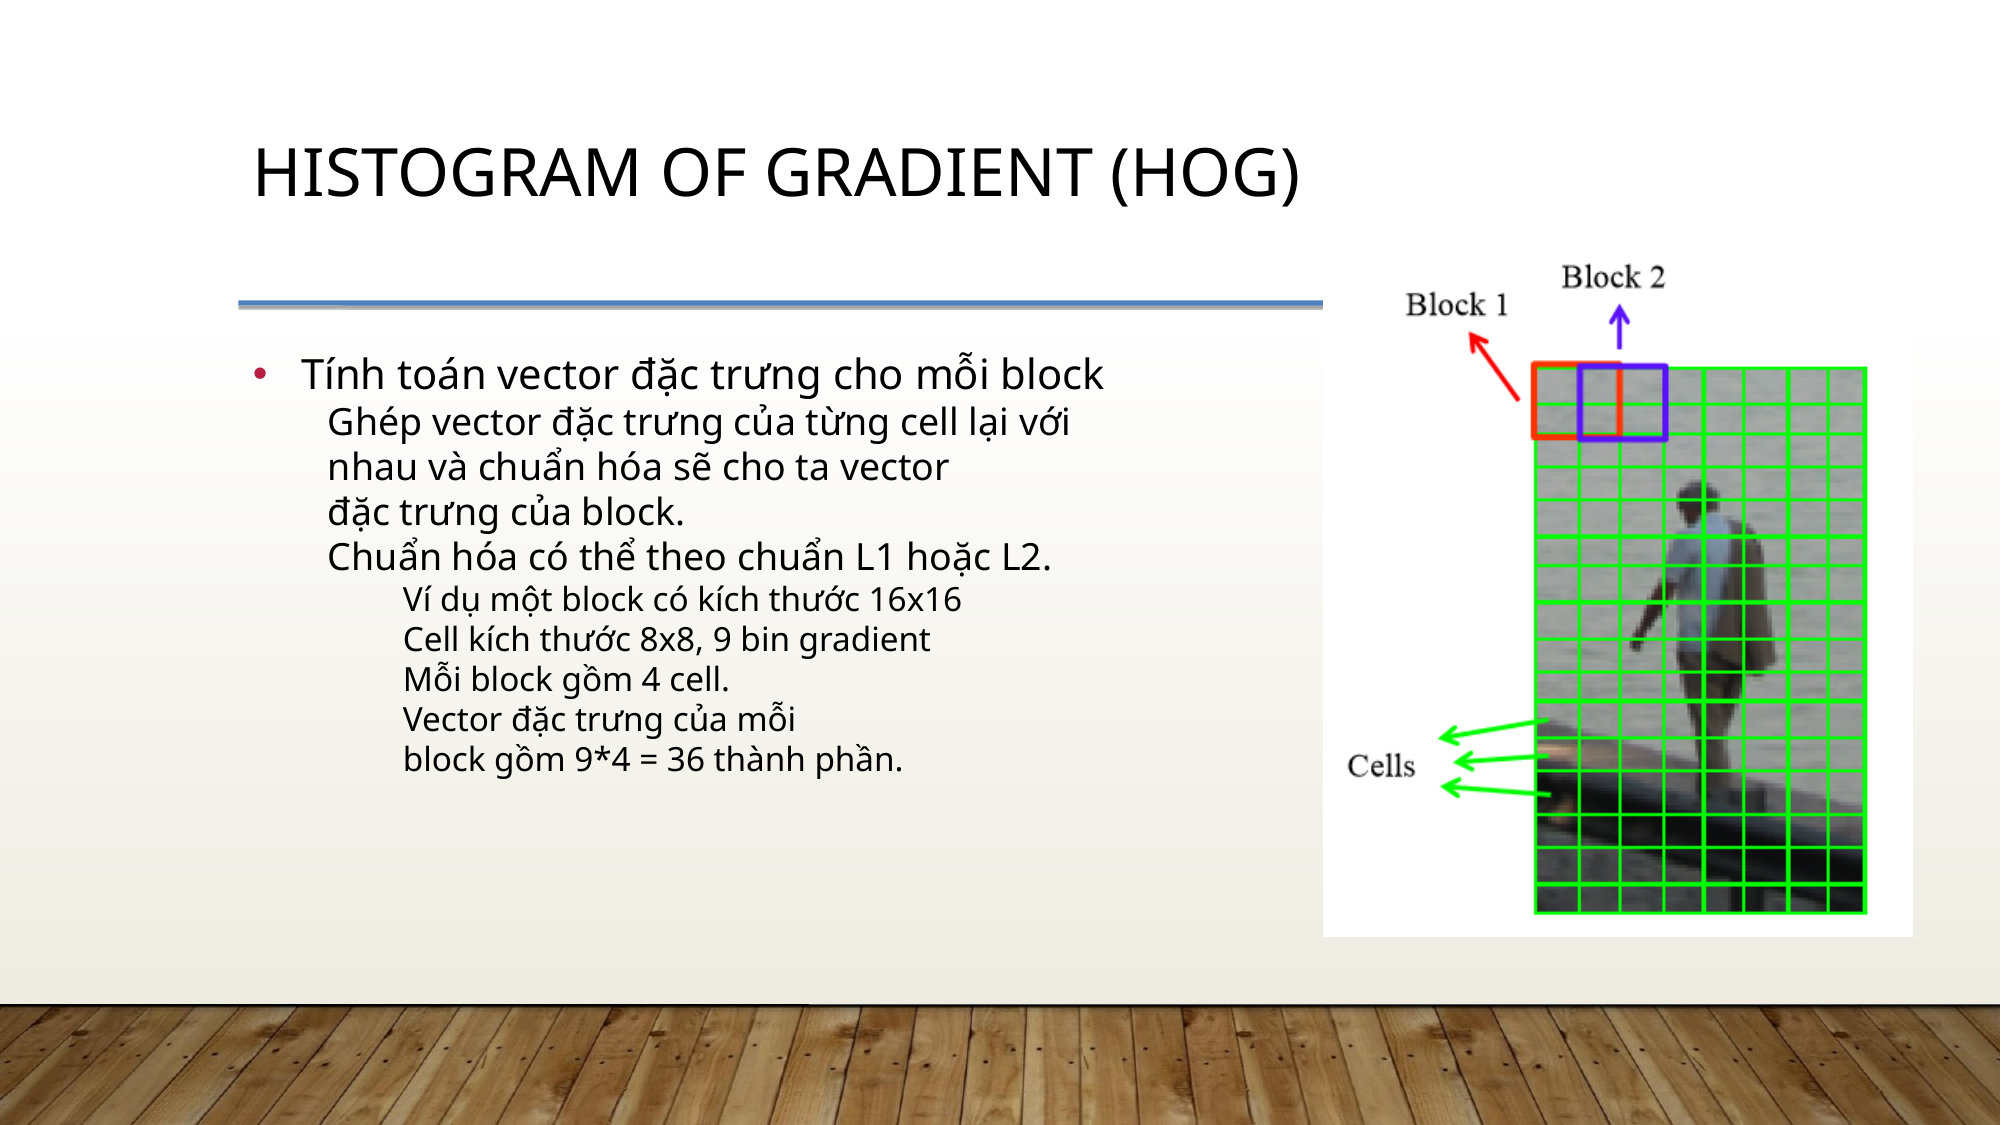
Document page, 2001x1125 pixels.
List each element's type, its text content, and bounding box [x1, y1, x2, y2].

text_box Tính toán vector đặc trưng cho mỗi block Ghép vector đặc trưng của từng cell lại với nhau và chuẩn hóa sẽ cho ta vector đặc trưng của block. Chuẩn hóa có thể theo chuẩn L1 hoặc L2. Ví dụ một block có kích thước 16x16 Cell kích thước 8x8, 9 bin gradient Mỗi block gồm 4 cell. Vector đặc trưng của mỗi block gồm 9*4 = 36 thành phần. [238, 330, 1323, 897]
text_box HISTOGRAM OF GRADIENT (HOG) [238, 131, 1814, 304]
picture [1323, 237, 1913, 937]
picture [0, 1007, 2000, 1125]
